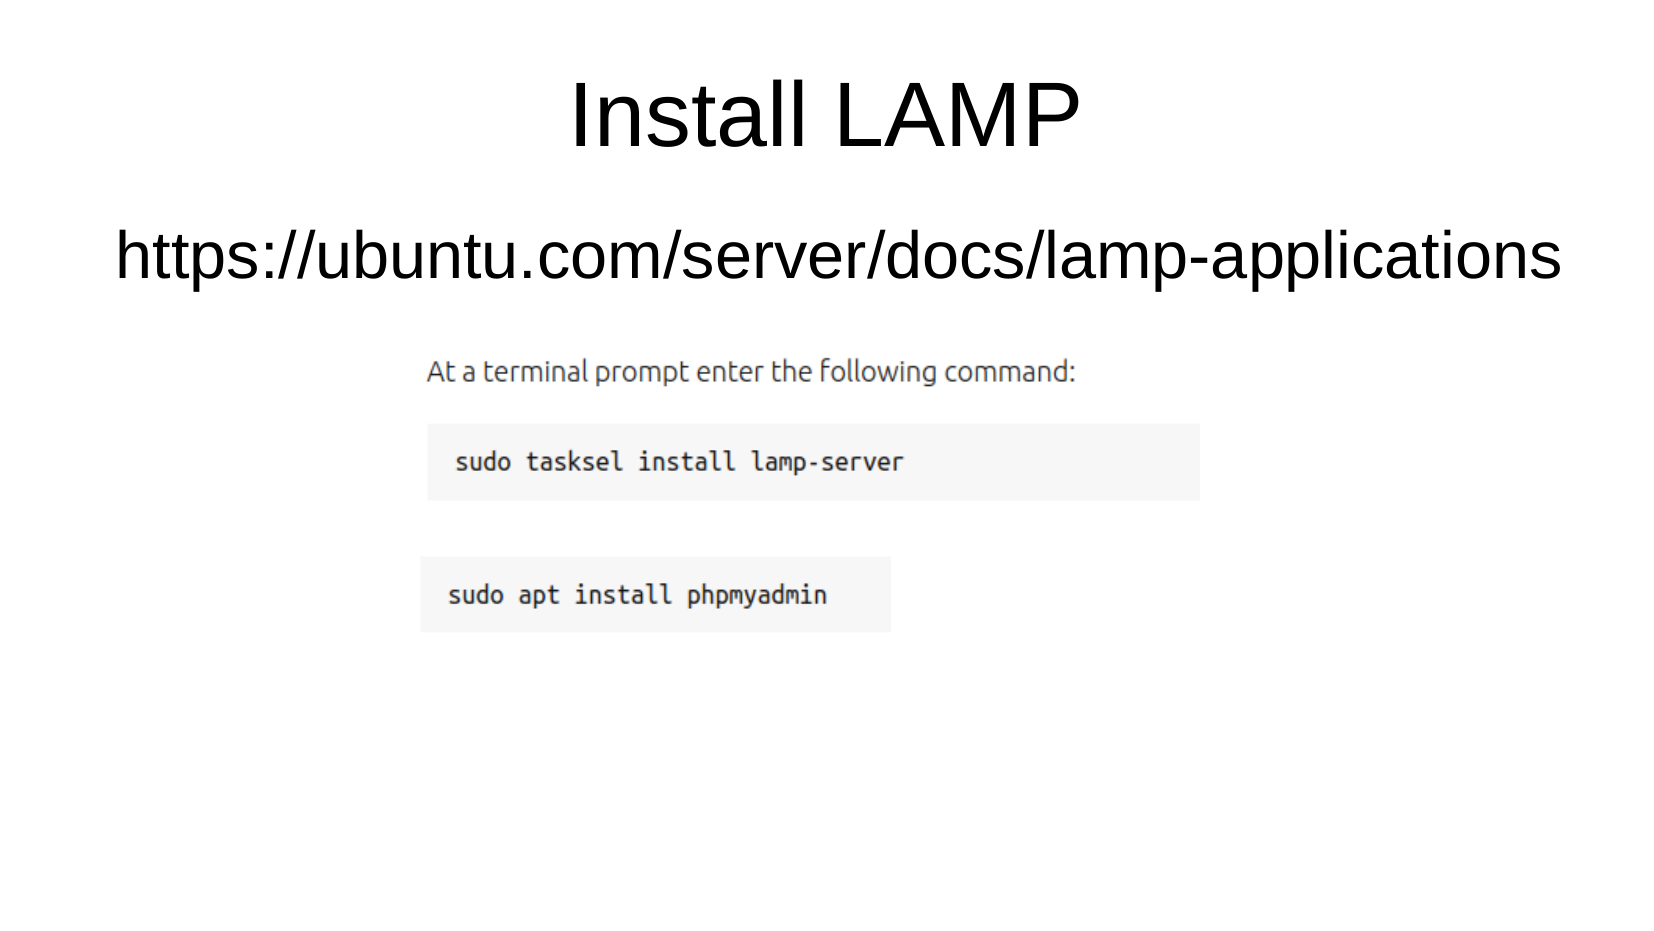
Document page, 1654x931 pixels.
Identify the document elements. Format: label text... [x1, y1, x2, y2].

picture [420, 349, 1200, 511]
list https://ubuntu.com/server/docs/lamp-applications [45, 217, 1583, 361]
picture [405, 538, 891, 646]
title Install LAMP [82, 37, 1571, 193]
